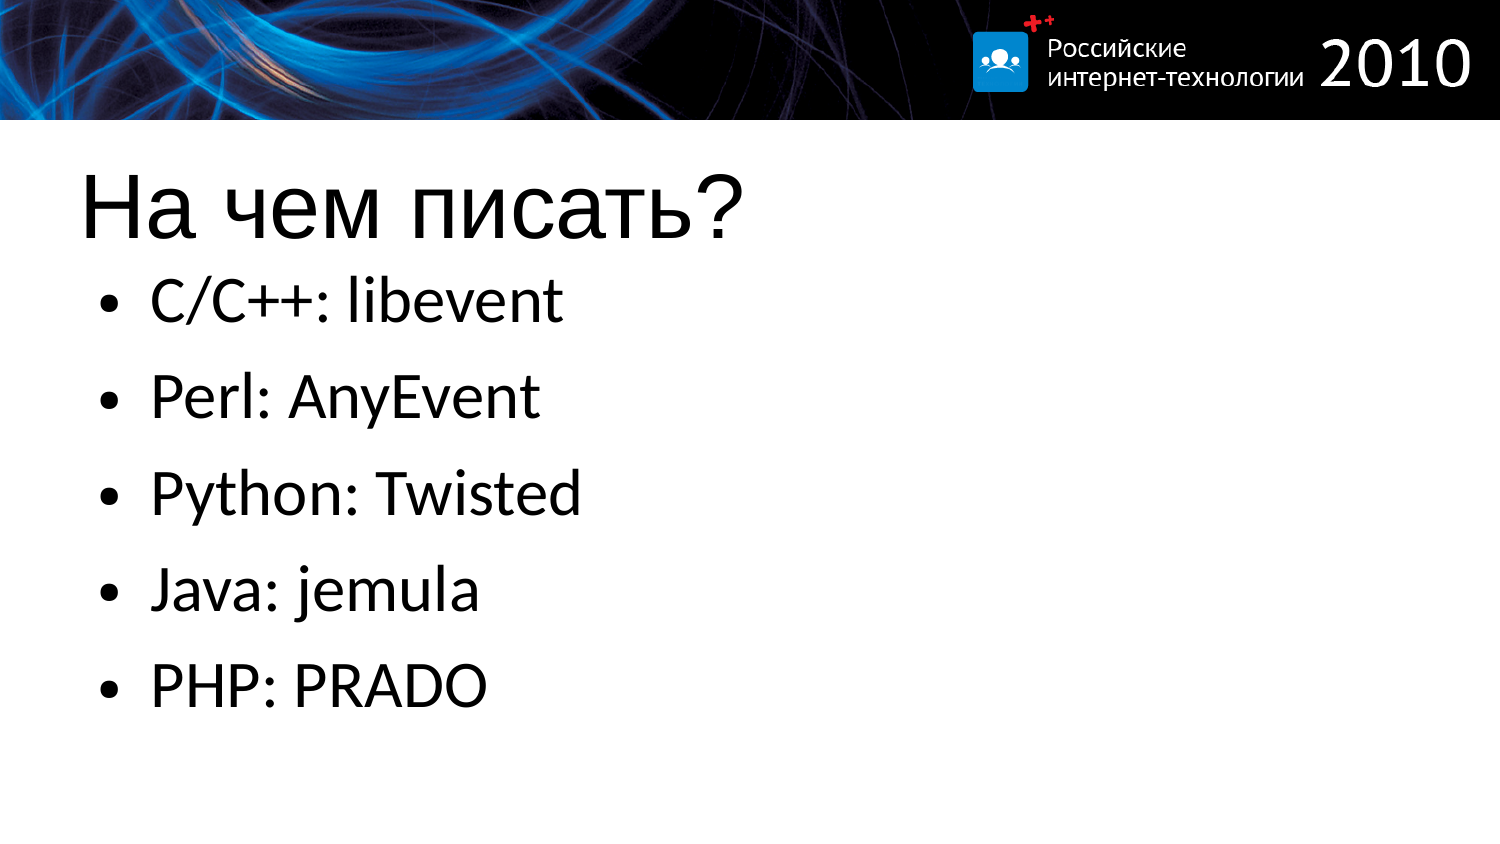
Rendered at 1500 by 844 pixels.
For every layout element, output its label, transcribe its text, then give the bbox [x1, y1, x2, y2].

picture [0, 0, 1500, 120]
title На чем писать? [79, 155, 1430, 258]
list C/C++: libevent Perl: AnyEvent Python: Twisted Java: jemula PHP: PRADO [79, 272, 1430, 780]
